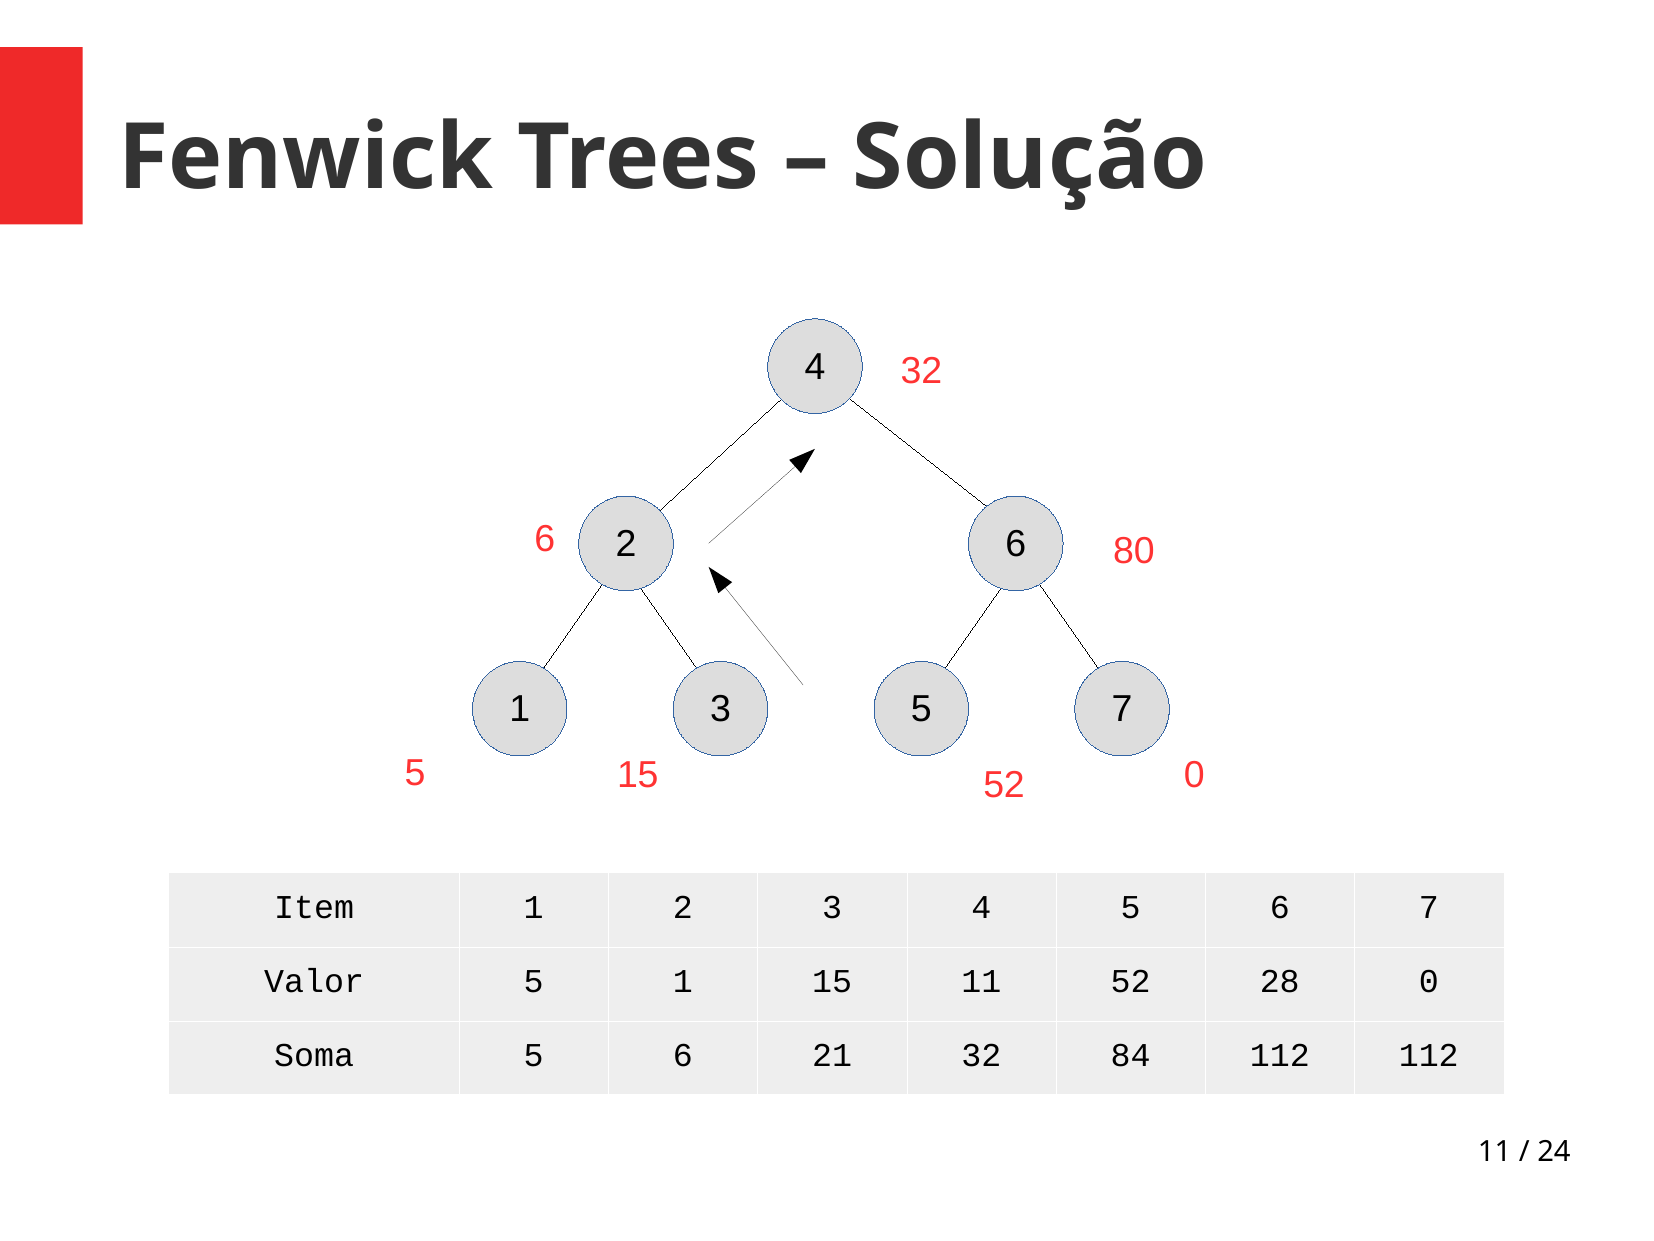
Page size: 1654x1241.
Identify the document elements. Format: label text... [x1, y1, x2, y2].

table_header Item [169, 873, 459, 947]
table_cell 28 [1206, 948, 1354, 1021]
table_cell 6 [609, 1022, 757, 1094]
table_cell 21 [758, 1022, 907, 1094]
text_box 7 [1074, 661, 1170, 756]
table_header 1 [460, 873, 608, 947]
text_box 1 [472, 661, 567, 756]
table_cell 5 [460, 1022, 608, 1094]
text_box 6 [968, 496, 1064, 591]
table_header 7 [1355, 873, 1504, 947]
table_header 6 [1206, 873, 1354, 947]
table_cell 32 [908, 1022, 1056, 1094]
table_cell 1 [609, 948, 757, 1021]
table_header 4 [908, 873, 1056, 947]
table_cell 84 [1057, 1022, 1205, 1094]
text_box 15 [602, 746, 686, 804]
text_box 0 [1169, 746, 1252, 804]
table_header 3 [758, 873, 907, 947]
table_cell 11 [908, 948, 1056, 1021]
text_box 5 [874, 661, 969, 756]
text_box 5 [389, 744, 473, 801]
table_cell Valor [169, 948, 459, 1021]
text_box 6 [519, 510, 603, 567]
table_header 2 [609, 873, 757, 947]
table_cell 112 [1355, 1022, 1504, 1094]
table_cell 0 [1355, 948, 1504, 1021]
table_cell Soma [169, 1022, 459, 1094]
text_box 80 [1098, 521, 1182, 579]
table_cell 15 [758, 948, 907, 1021]
text_box 4 [767, 318, 863, 414]
table_cell 112 [1206, 1022, 1354, 1094]
text_box 32 [885, 342, 969, 400]
table_cell 52 [1057, 948, 1205, 1021]
text_box 3 [673, 661, 768, 756]
title Fenwick Trees – Solução [118, 49, 1571, 257]
text_box 2 [585, 496, 674, 591]
text_box 52 [968, 755, 1052, 813]
table_header 5 [1057, 873, 1205, 947]
table_cell 5 [460, 948, 608, 1021]
